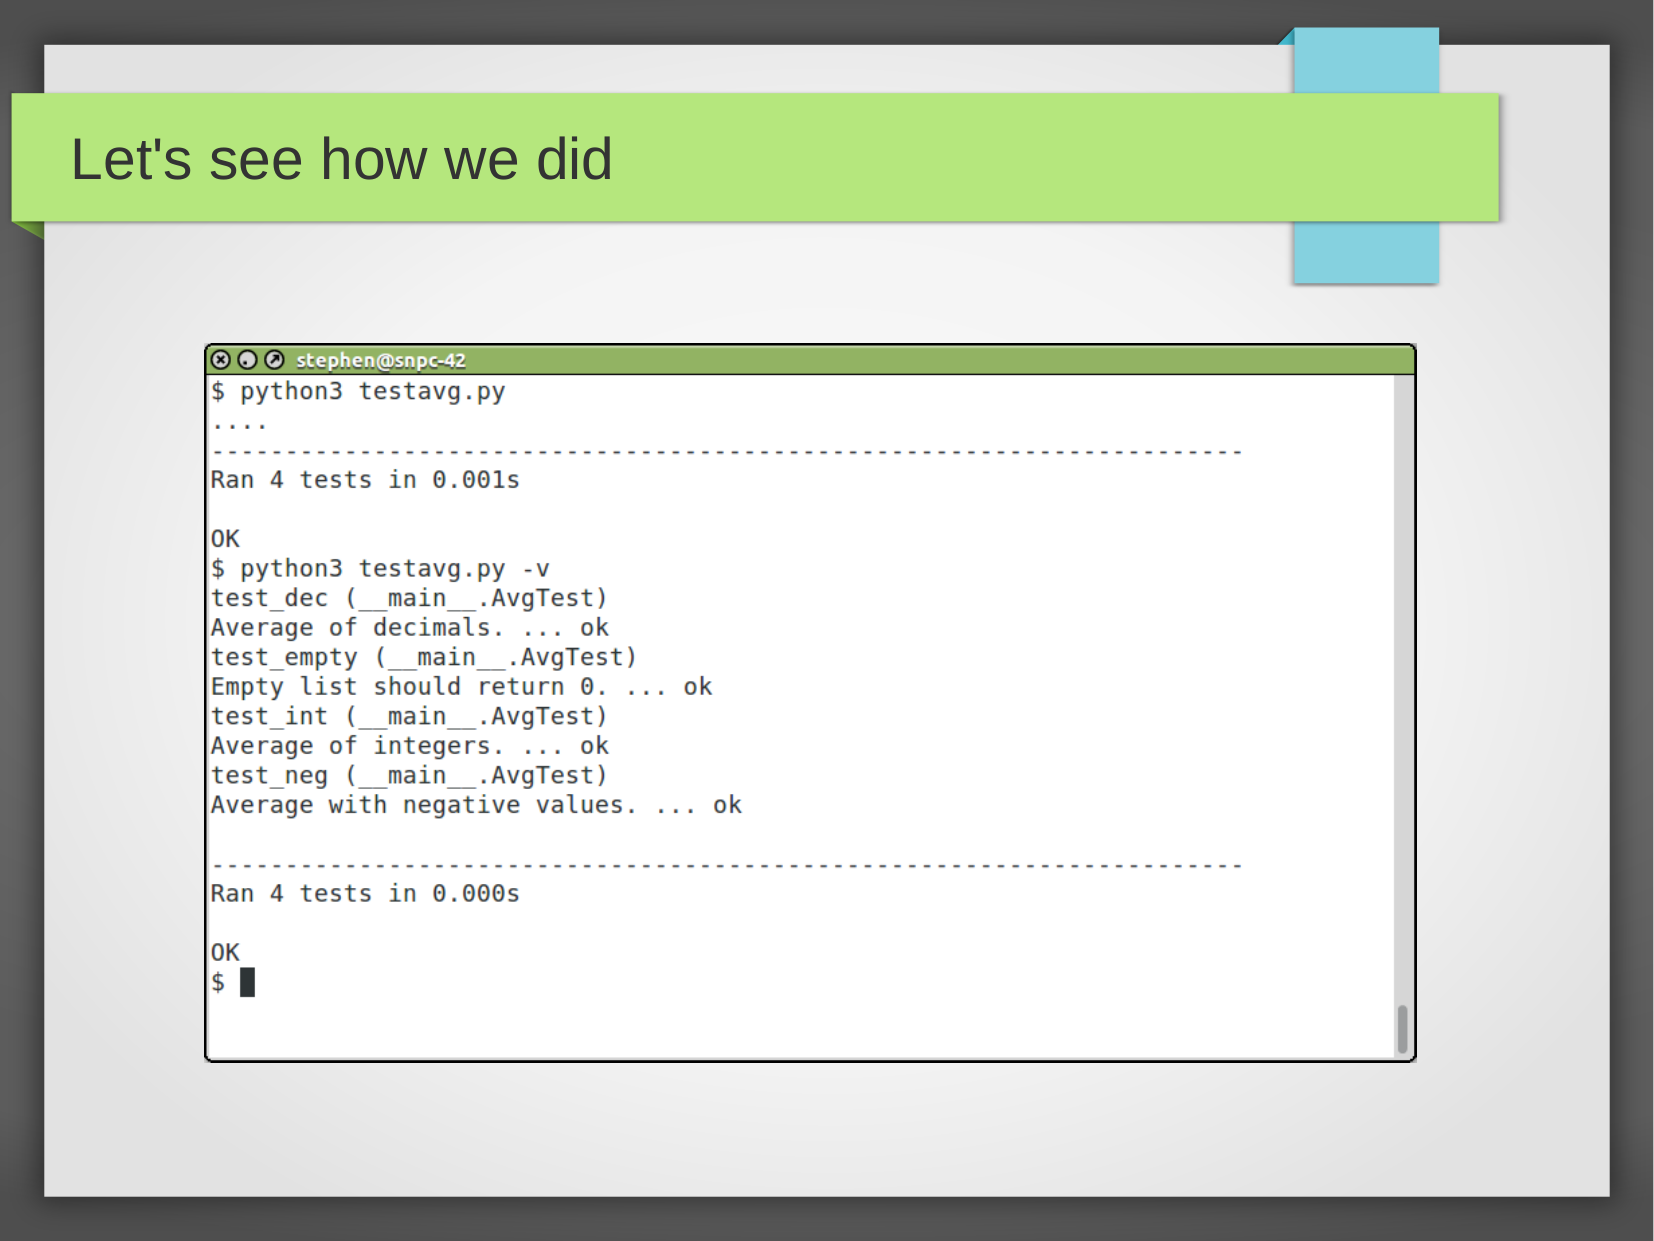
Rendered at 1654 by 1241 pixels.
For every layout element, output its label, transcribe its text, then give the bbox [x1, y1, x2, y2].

title Let's see how we did [70, 106, 1229, 213]
picture [0, 0, 1654, 1241]
